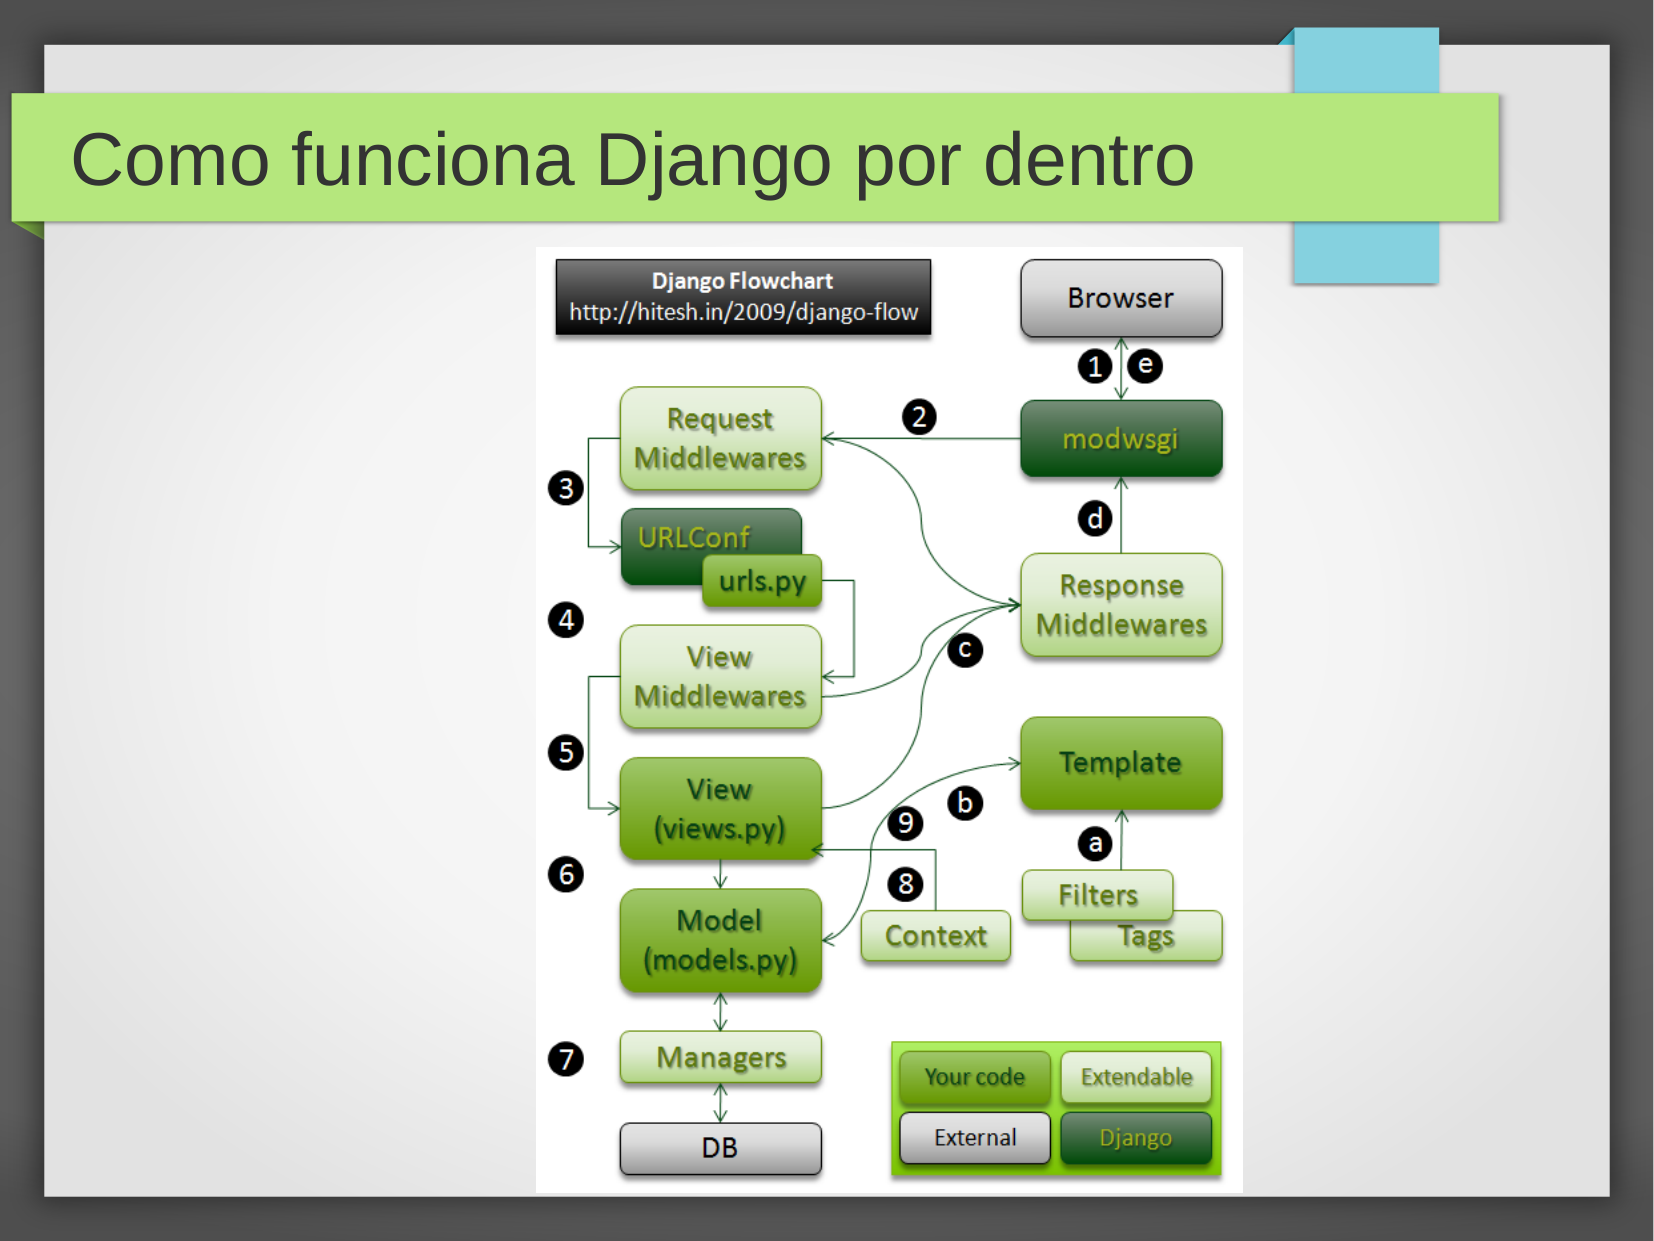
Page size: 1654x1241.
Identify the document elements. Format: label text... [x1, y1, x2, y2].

title Como funciona Django por dentro [70, 106, 1229, 213]
picture [0, 0, 1654, 1241]
